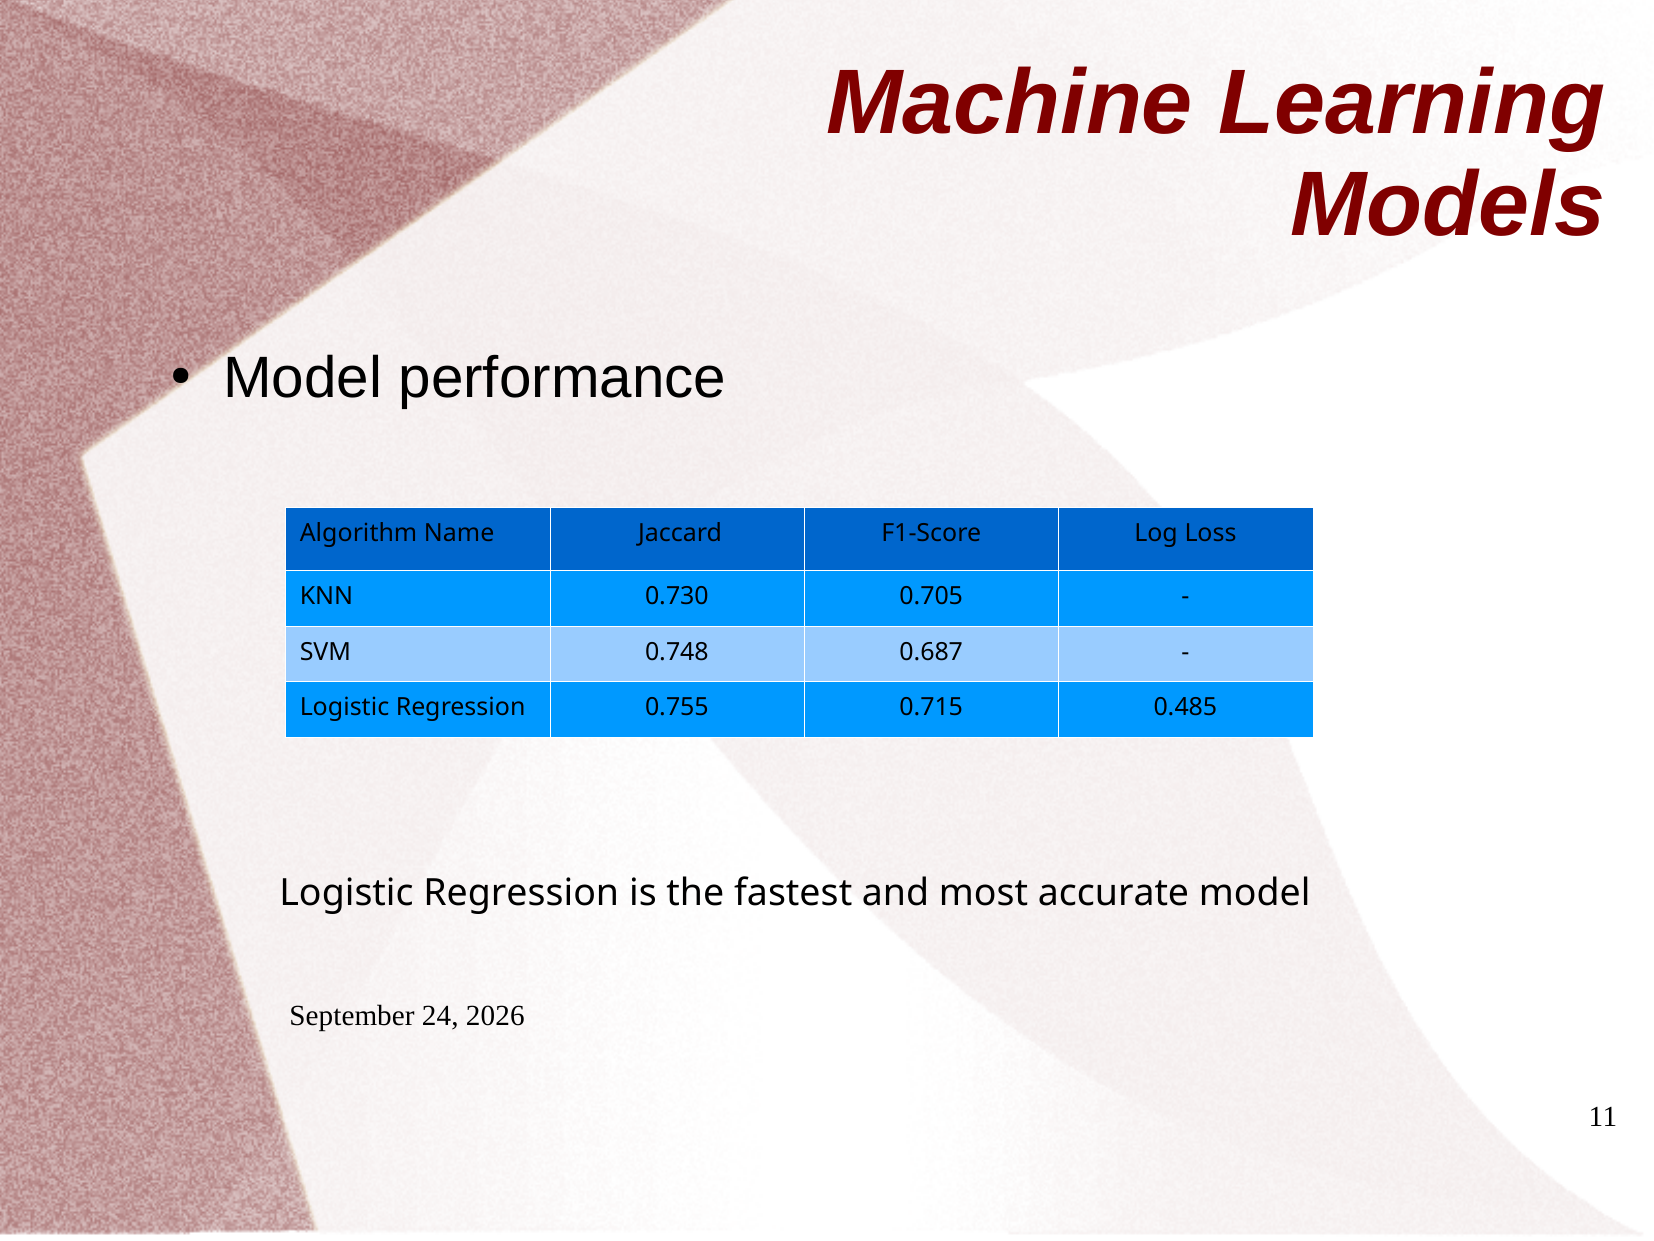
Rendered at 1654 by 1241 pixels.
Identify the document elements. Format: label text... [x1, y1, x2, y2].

table_cell 0.755 [551, 682, 804, 737]
picture [0, 0, 1654, 1241]
table_header Log Loss [1059, 508, 1313, 570]
table_cell KNN [286, 571, 550, 626]
list Model performance Logistic Regression is the fastest and most accurate model [152, 344, 1534, 976]
table_cell 0.687 [805, 627, 1058, 681]
table_cell 0.485 [1059, 682, 1313, 737]
table_cell SVM [286, 627, 550, 681]
table_cell - [1059, 571, 1313, 626]
table_cell Logistic Regression [286, 682, 550, 737]
table_cell 0.705 [805, 571, 1058, 626]
table_cell - [1059, 627, 1313, 681]
table_cell 0.715 [805, 682, 1058, 737]
table_header F1-Score [805, 508, 1058, 570]
table_cell 0.730 [551, 571, 804, 626]
table_cell 0.748 [551, 627, 804, 681]
table_header Algorithm Name [286, 508, 550, 570]
table_header Jaccard [551, 508, 804, 570]
title Machine Learning Models [596, 49, 1607, 257]
